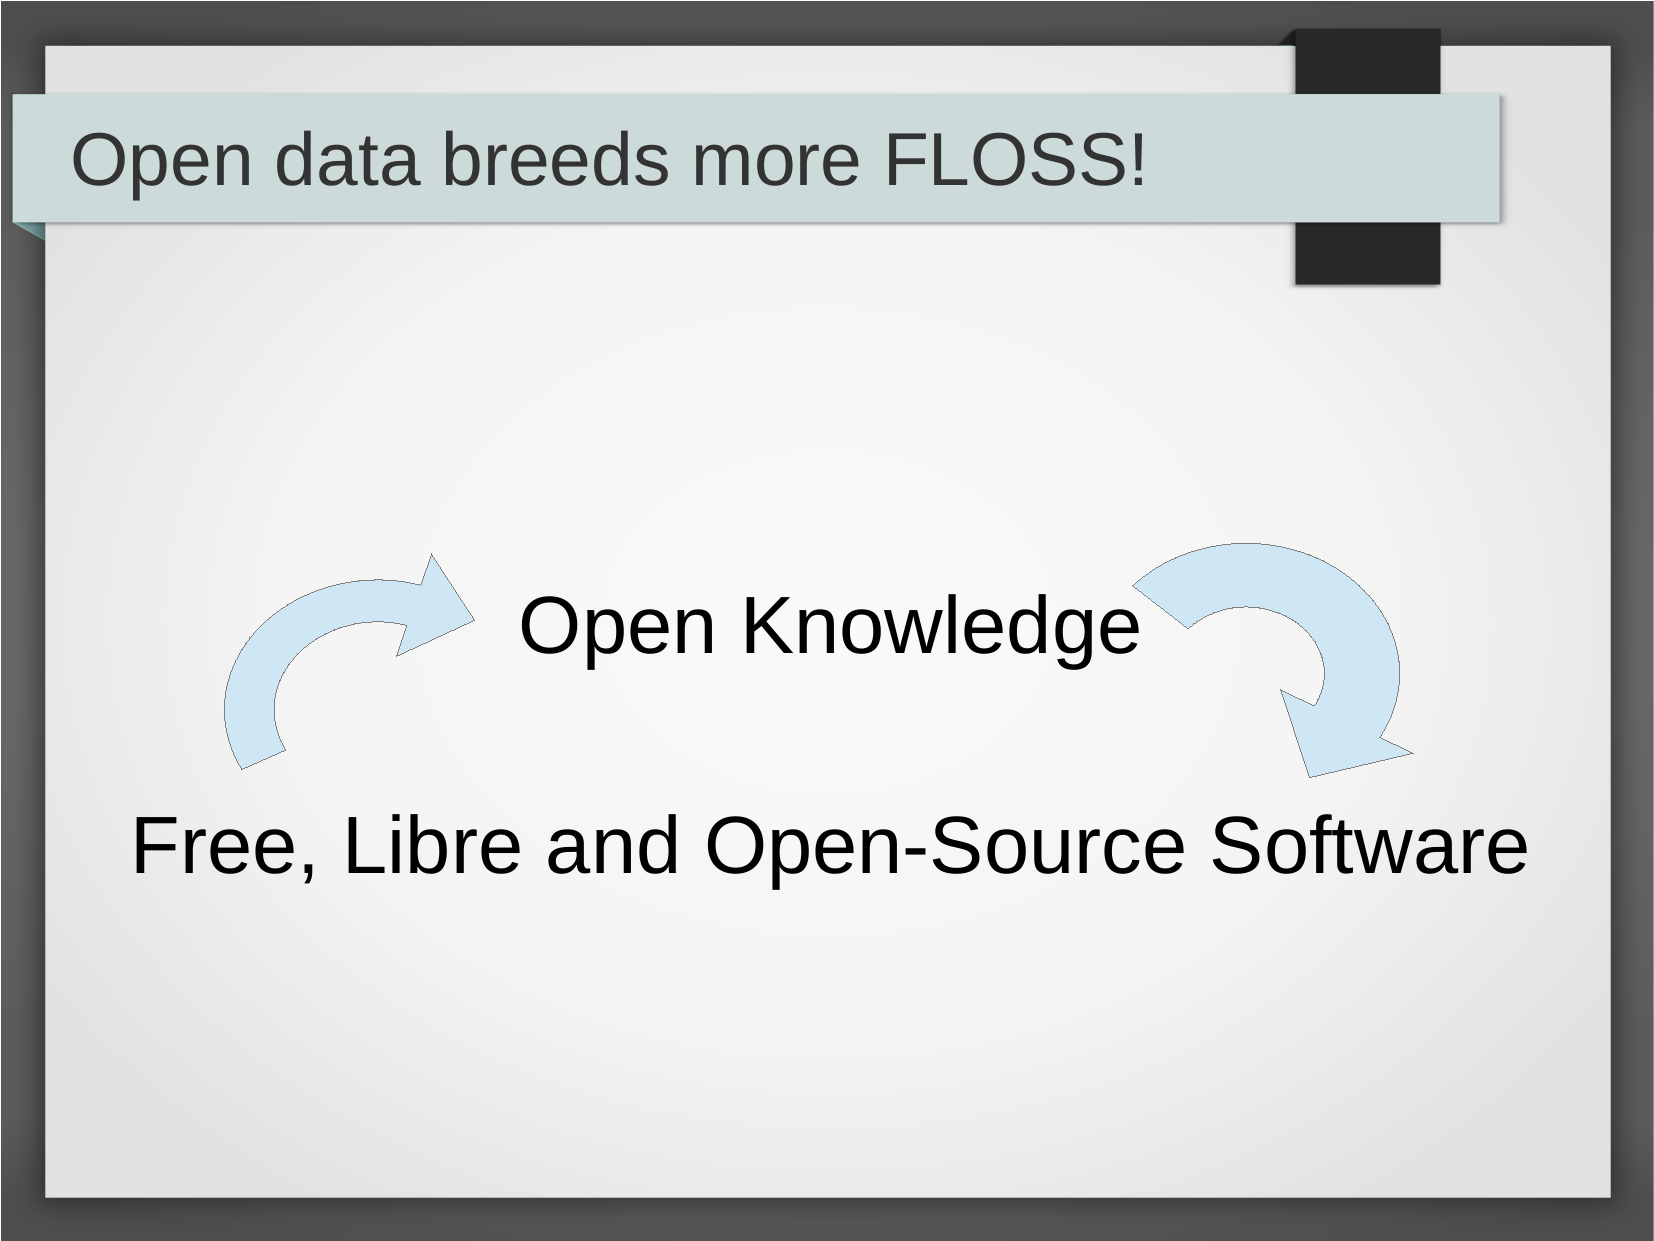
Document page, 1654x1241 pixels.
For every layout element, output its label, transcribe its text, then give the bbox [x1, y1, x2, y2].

text_box [1132, 543, 1414, 778]
text_box [224, 553, 475, 770]
title Open data breeds more FLOSS! [70, 106, 1229, 213]
list Open Knowledge Free, Libre and Open-Source Software [80, 579, 1536, 898]
picture [1, 1, 1654, 1241]
